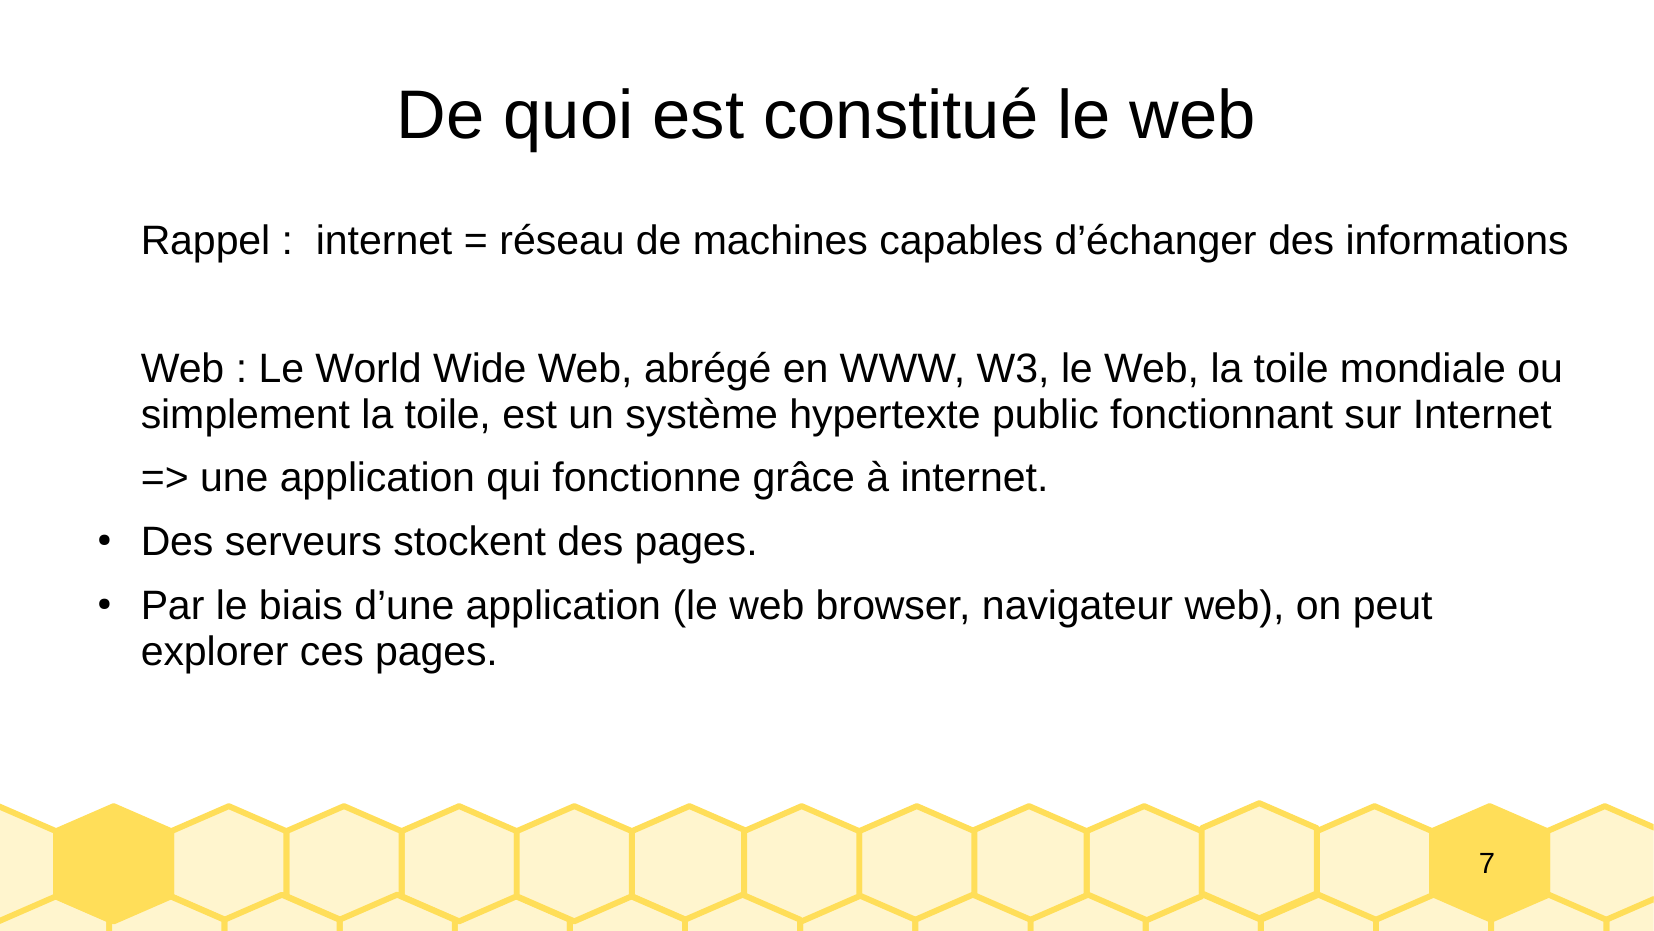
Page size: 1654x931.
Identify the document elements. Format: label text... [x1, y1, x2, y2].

title De quoi est constitué le web [82, 37, 1571, 193]
list Rappel : internet = réseau de machines capables d’échanger des informations Web : Le World Wide Web, abrégé en WWW, W3, le Web, la toile mondiale ou simplement la toile, est un système hypertexte public fonctionnant sur Internet => une application qui fonctionne grâce à internet. Des serveurs stockent des pages. Par le biais d’une application (le web browser, navigateur web), on peut explorer ces pages. [82, 217, 1571, 758]
